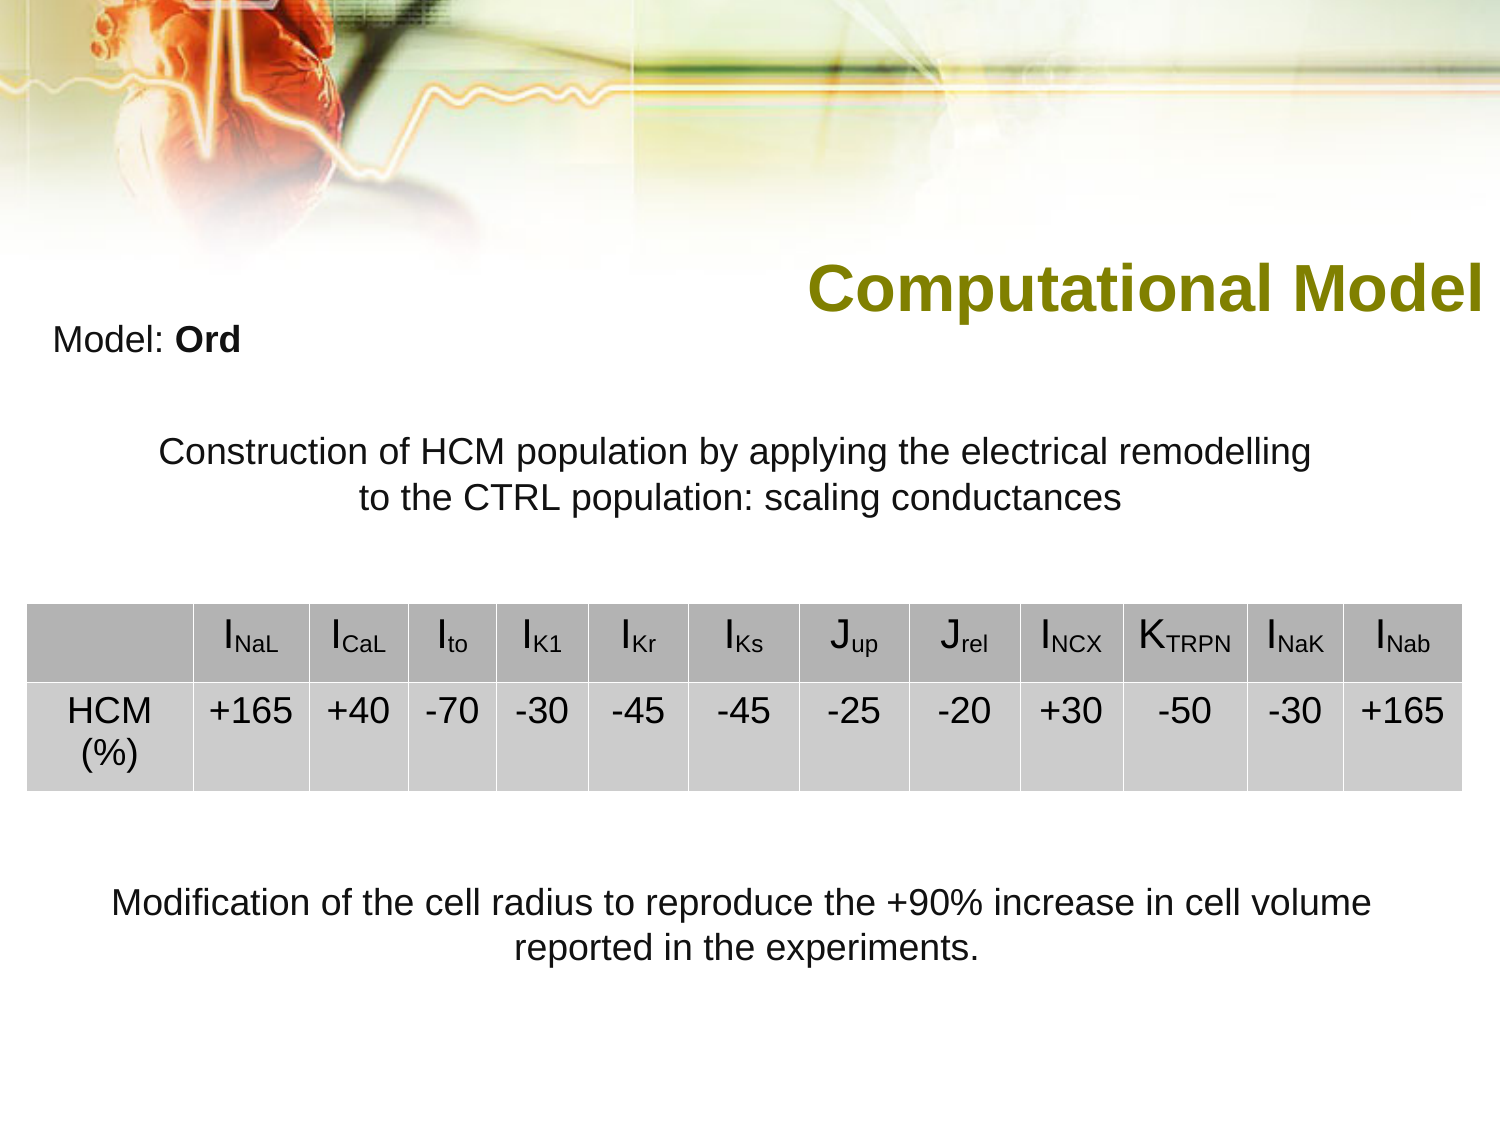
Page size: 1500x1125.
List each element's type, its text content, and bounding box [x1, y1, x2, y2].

table_header INaK [1248, 604, 1343, 682]
table_header INCX [1021, 604, 1123, 682]
table_header ICaL [310, 604, 408, 682]
table_header IKs [689, 604, 799, 682]
table_cell +40 [310, 683, 408, 791]
table_cell -30 [497, 683, 588, 791]
table_header IK1 [497, 604, 588, 682]
table_cell +165 [194, 683, 309, 791]
table_header IKr [589, 604, 688, 682]
table_header INaL [194, 604, 309, 682]
table_cell -45 [689, 683, 799, 791]
table_header Jrel [910, 604, 1020, 682]
table_cell -25 [800, 683, 909, 791]
table_header [27, 604, 193, 682]
title Computational Model [261, 231, 1500, 338]
table_cell -30 [1248, 683, 1343, 791]
table_header Jup [800, 604, 909, 682]
table_cell +30 [1021, 683, 1123, 791]
table_cell -50 [1124, 683, 1247, 791]
table_cell HCM (%) [27, 683, 193, 791]
table_header Ito [409, 604, 496, 682]
table_header KTRPN [1124, 604, 1247, 682]
text_box Model: Ord [37, 307, 290, 413]
table_cell -70 [409, 683, 496, 791]
table_header INab [1344, 604, 1462, 682]
table_cell +165 [1344, 683, 1462, 791]
text_box Construction of HCM population by applying the electrical remodelling to the CTRL population: scaling conductances [143, 420, 1328, 526]
table_cell -20 [910, 683, 1020, 791]
table_cell -45 [589, 683, 688, 791]
text_box Modification of the cell radius to reproduce the +90% increase in cell volume reported in the experiments. [96, 870, 1388, 976]
picture [0, 0, 1500, 1125]
